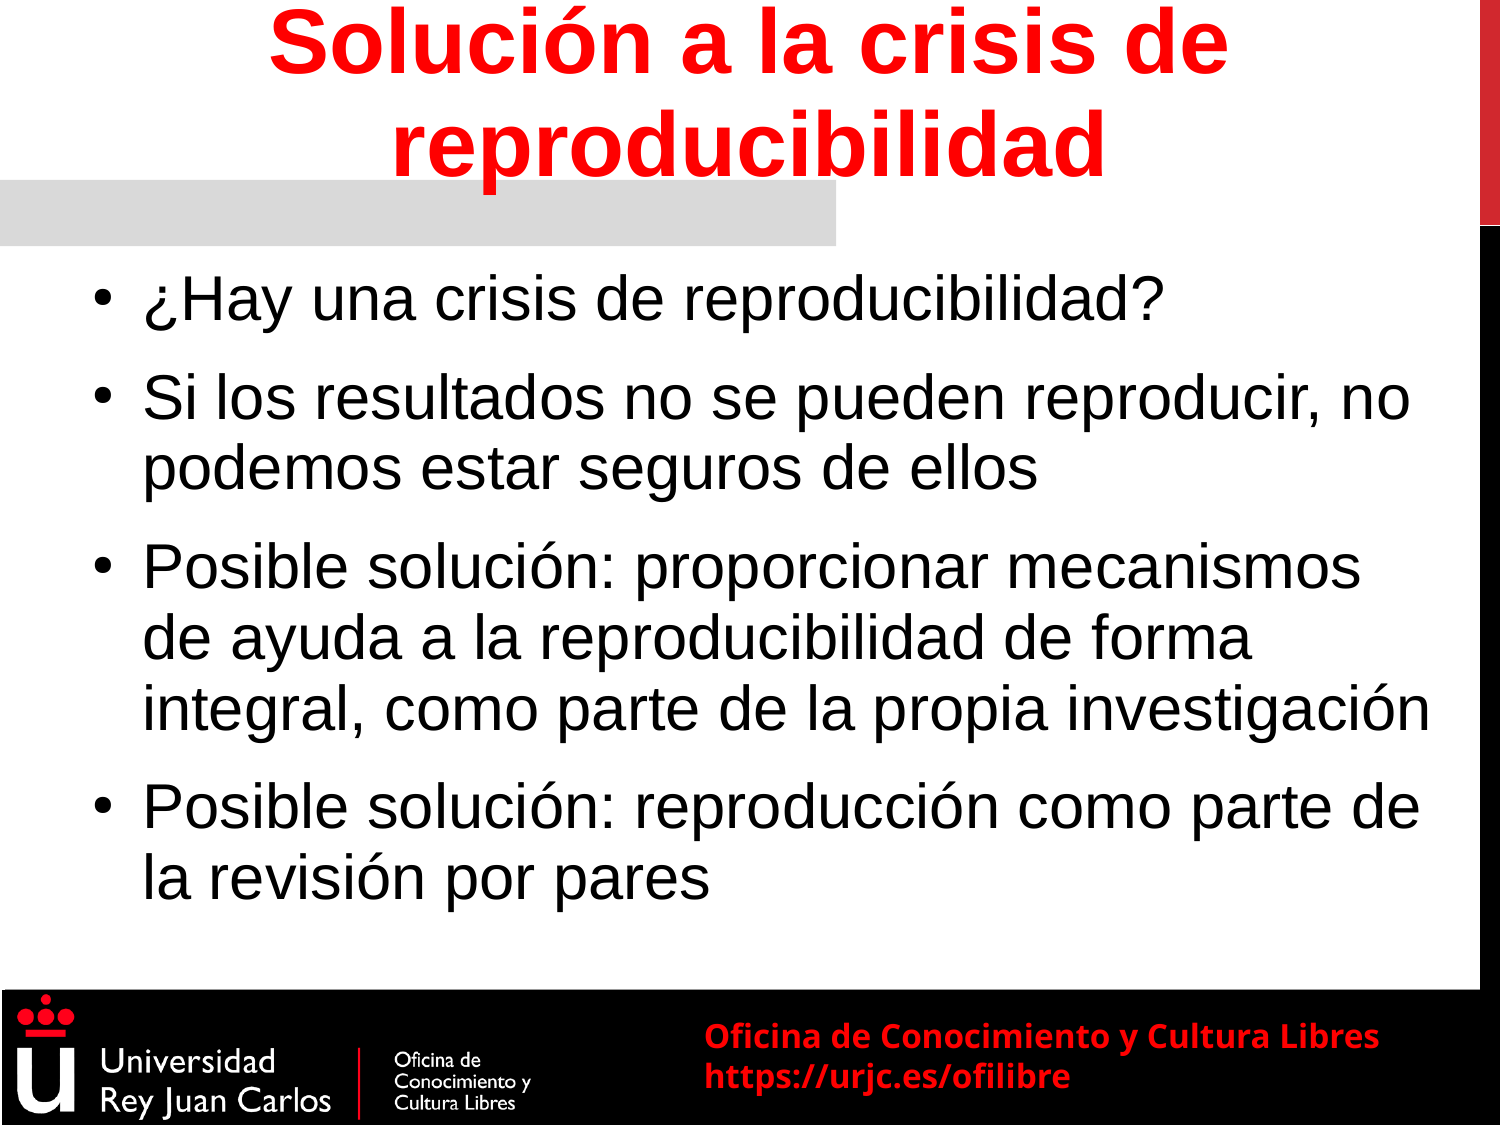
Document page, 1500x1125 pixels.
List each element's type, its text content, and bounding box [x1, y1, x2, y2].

list ¿Hay una crisis de reproducibilidad? Si los resultados no se pueden reproducir, no podemos estar seguros de ellos Posible solución: proporcionar mecanismos de ayuda a la reproducibilidad de forma integral, como parte de la propia investigación Posible solución: reproducción como parte de la revisión por pares [75, 263, 1441, 961]
picture [17, 994, 531, 1120]
title Solución a la crisis de reproducibilidad [75, 0, 1425, 197]
